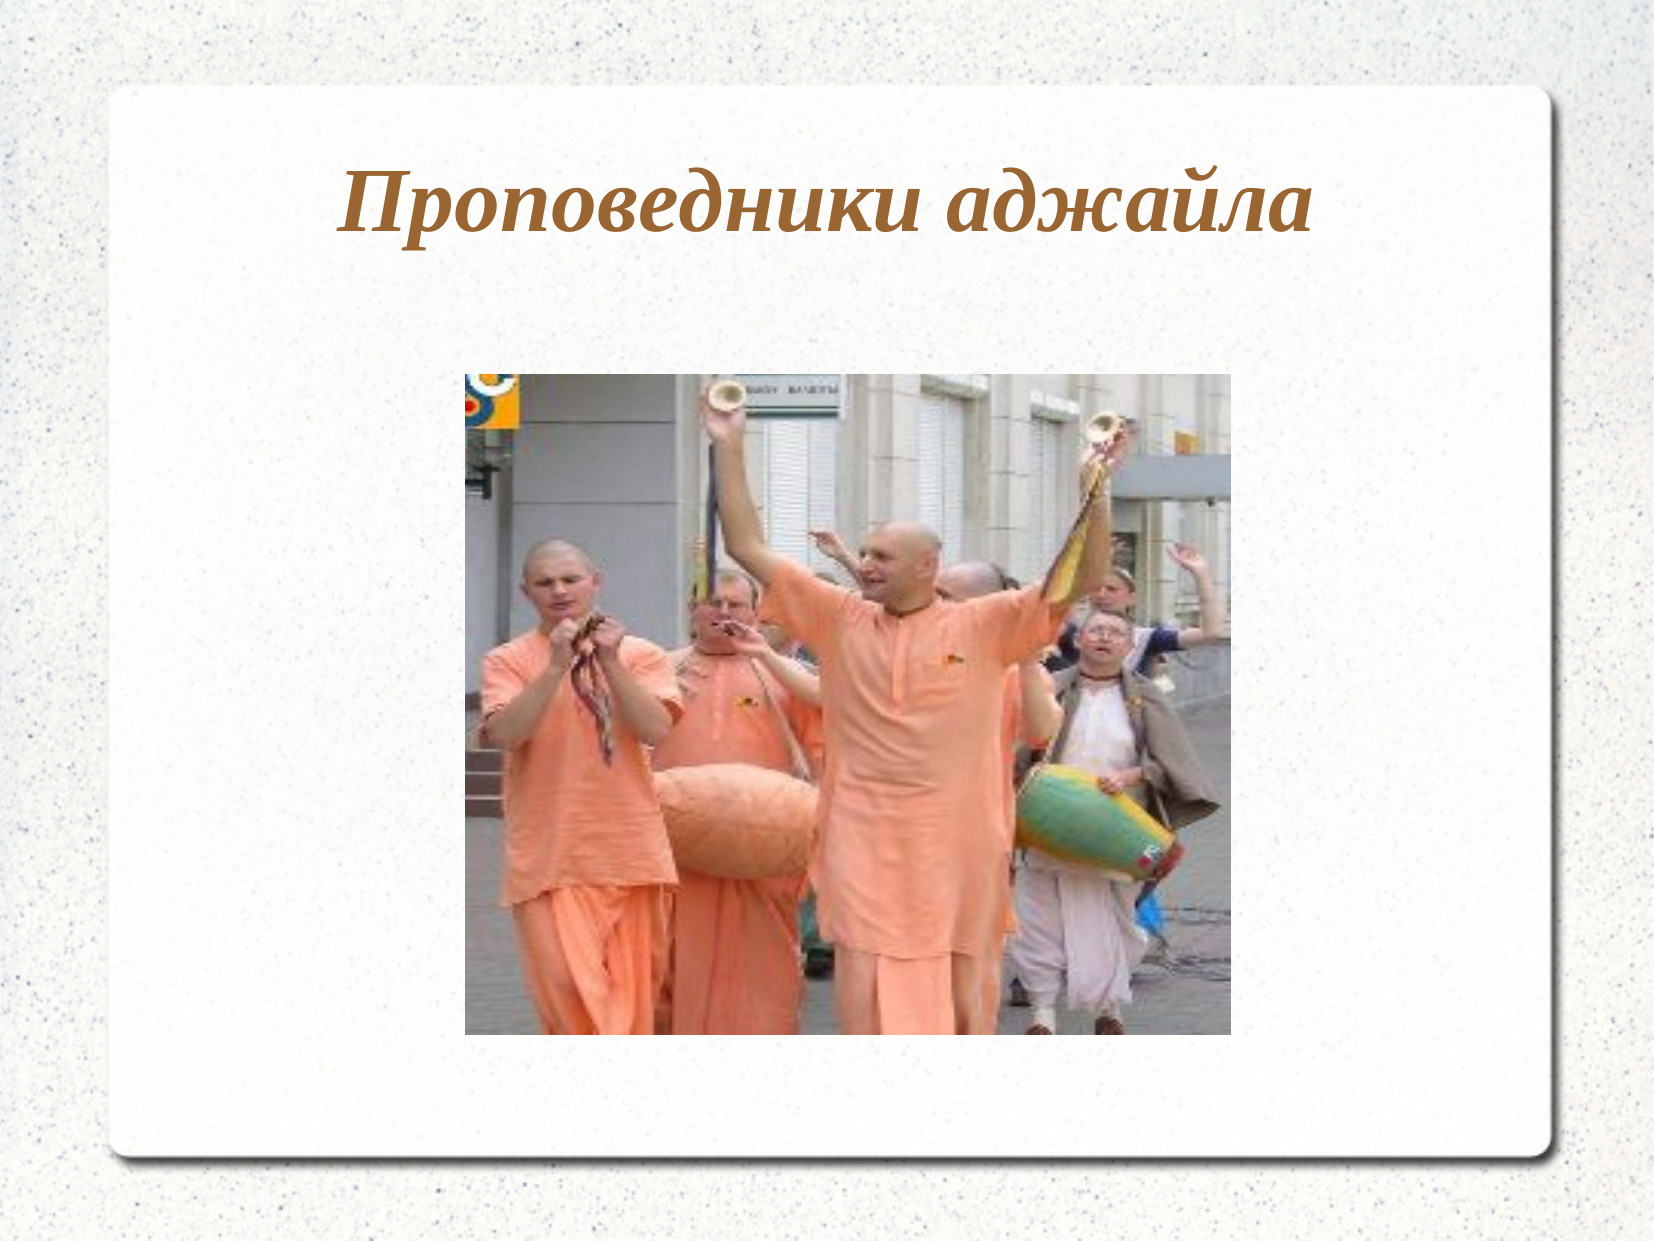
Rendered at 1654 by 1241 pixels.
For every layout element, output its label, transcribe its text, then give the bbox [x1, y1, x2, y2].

title Проповедники аджайла [118, 96, 1536, 304]
picture [0, 0, 1654, 1241]
